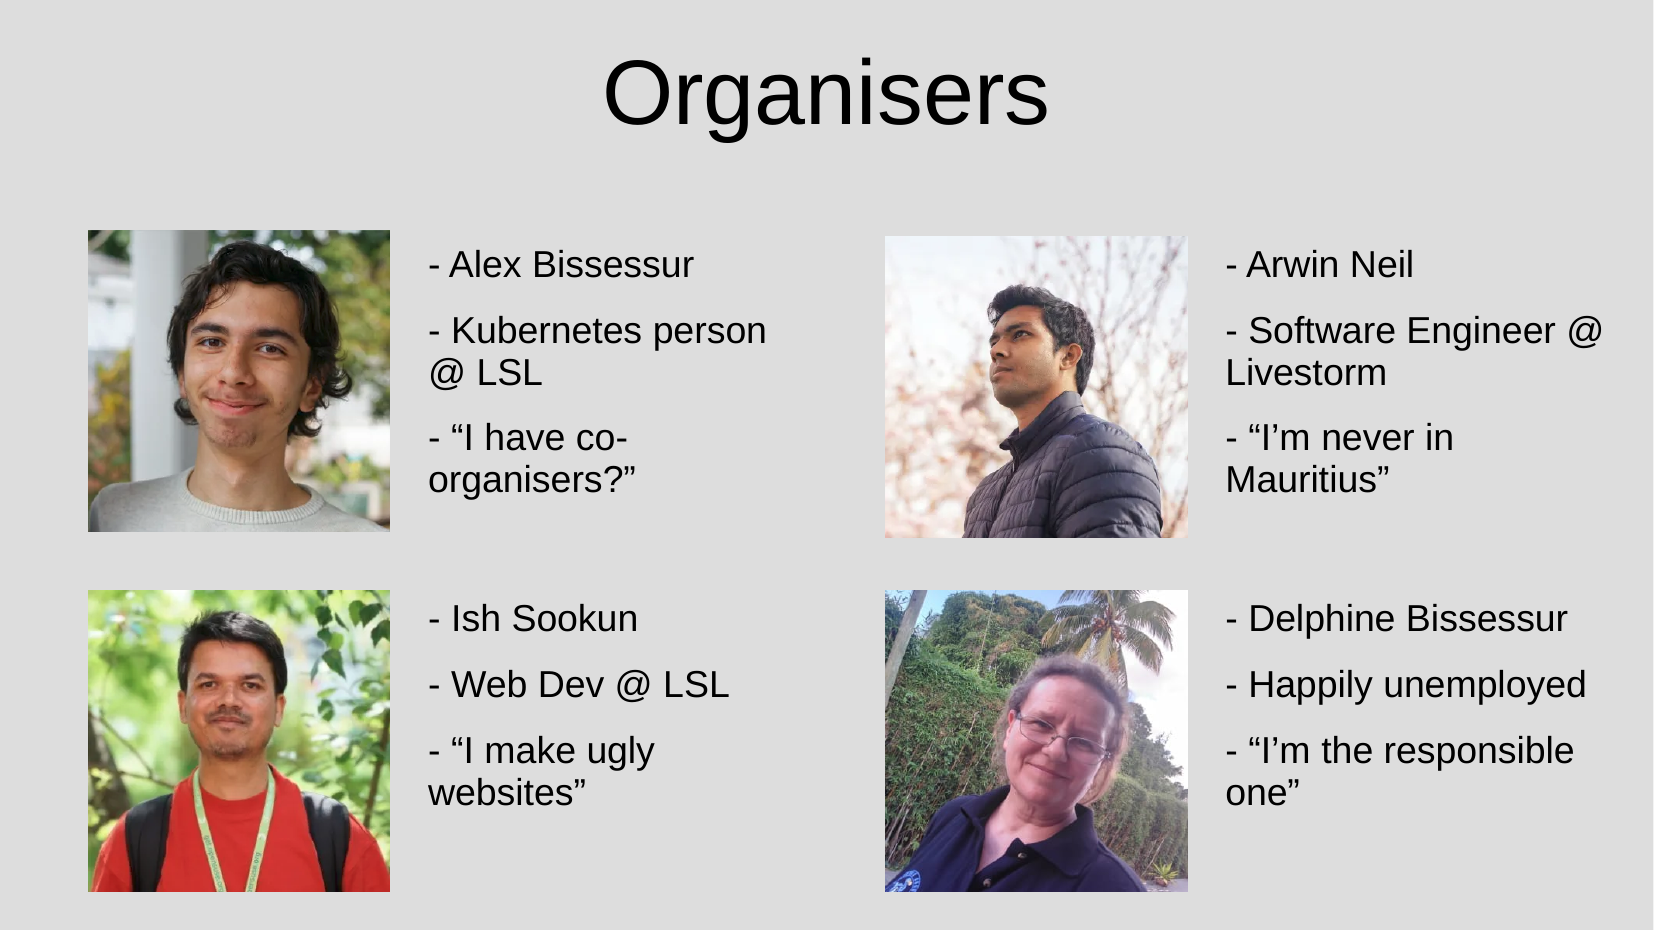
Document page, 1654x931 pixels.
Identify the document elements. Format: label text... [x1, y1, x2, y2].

picture [88, 230, 390, 532]
text_box - Delphine Bissessur - Happily unemployed - “I’m the responsible one” [1210, 590, 1625, 886]
picture [885, 590, 1188, 892]
text_box - Arwin Neil - Software Engineer @ Livestorm - “I’m never in Mauritius” [1210, 236, 1625, 532]
text_box - Alex Bissessur - Kubernetes person @ LSL - “I have co-organisers?” [413, 236, 827, 532]
picture [88, 590, 390, 892]
text_box - Ish Sookun - Web Dev @ LSL - “I make ugly websites” [413, 590, 827, 886]
title Organisers [82, 37, 1571, 148]
picture [885, 236, 1188, 538]
